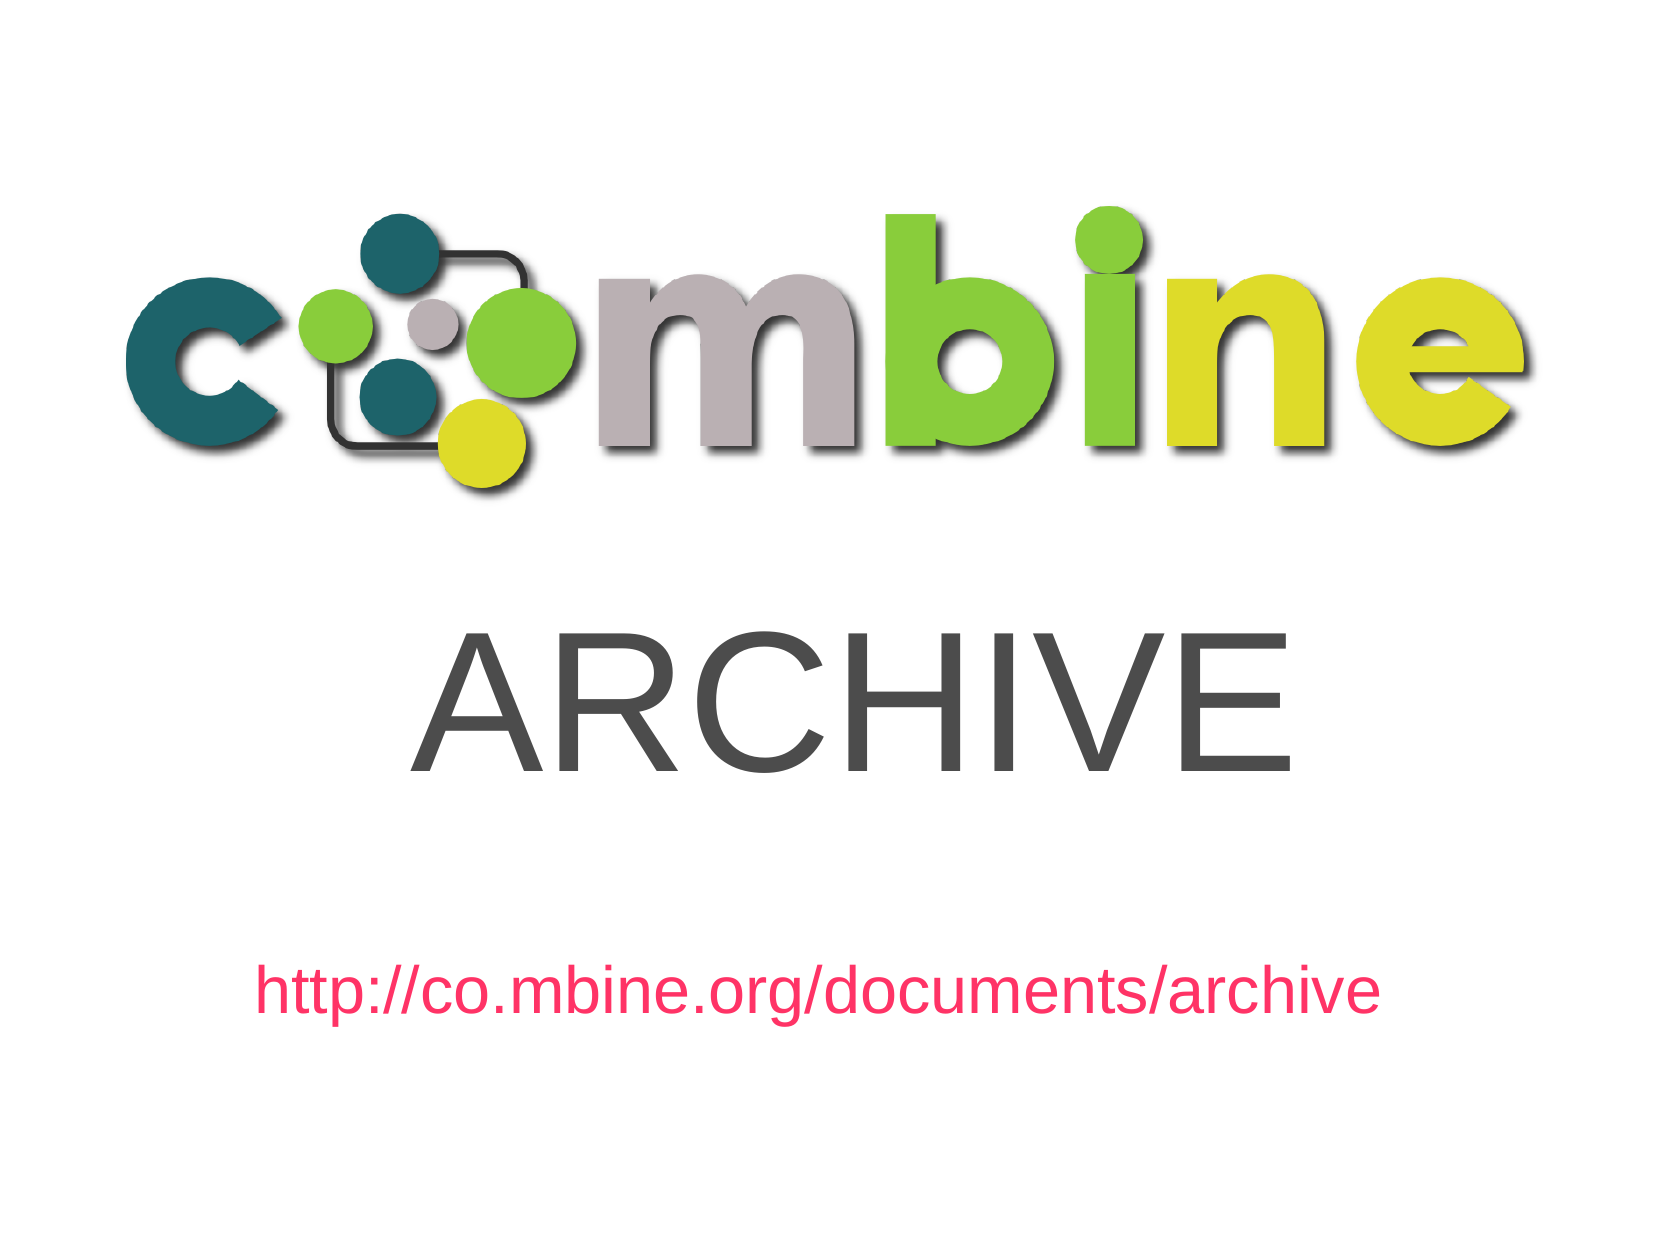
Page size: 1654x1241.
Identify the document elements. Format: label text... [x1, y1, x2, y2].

title http://co.mbine.org/documents/archive [74, 897, 1563, 1028]
picture [119, 199, 1544, 508]
text_box ARCHIVE [395, 582, 1315, 822]
